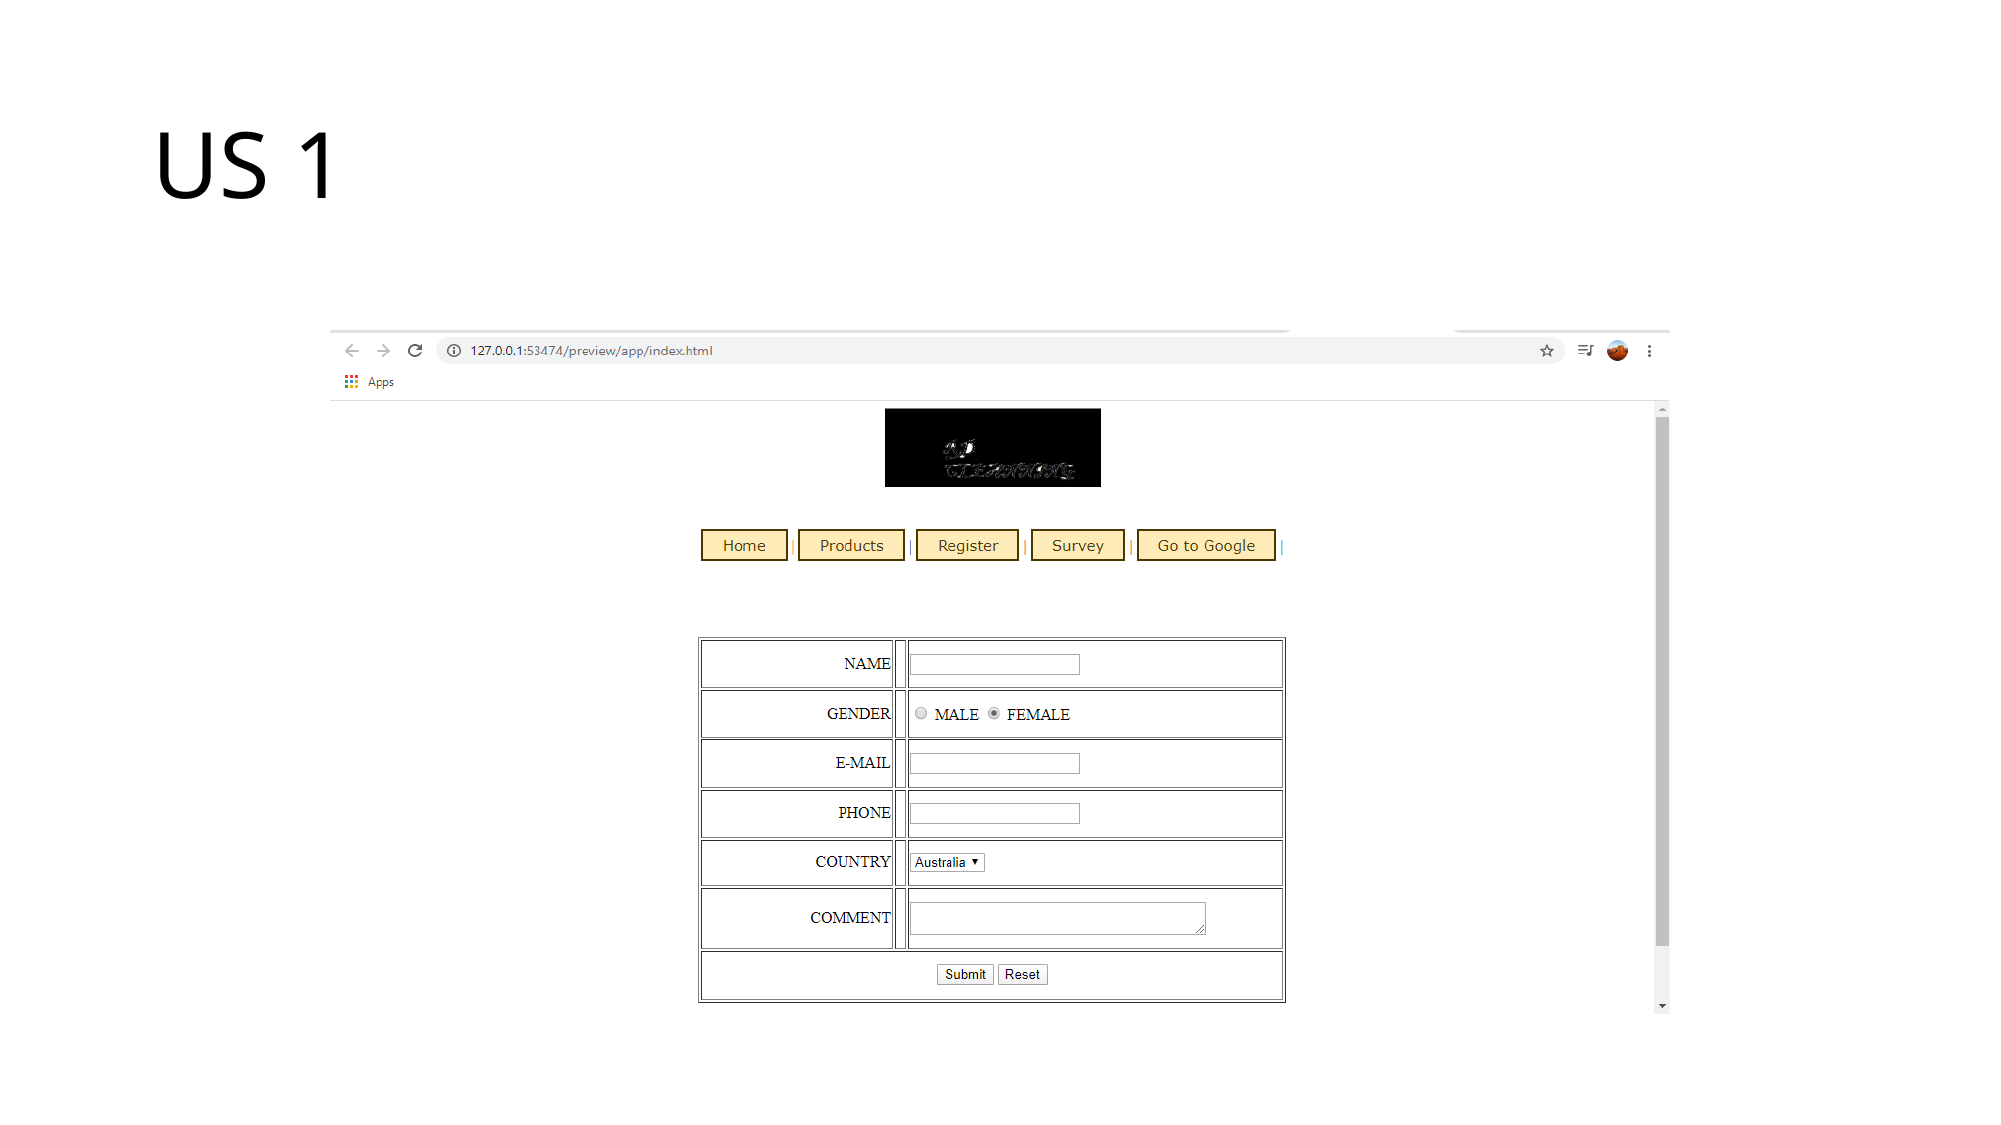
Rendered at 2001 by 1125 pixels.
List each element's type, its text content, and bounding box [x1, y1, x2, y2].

title US 1 [137, 59, 1863, 278]
picture [330, 329, 1670, 1014]
